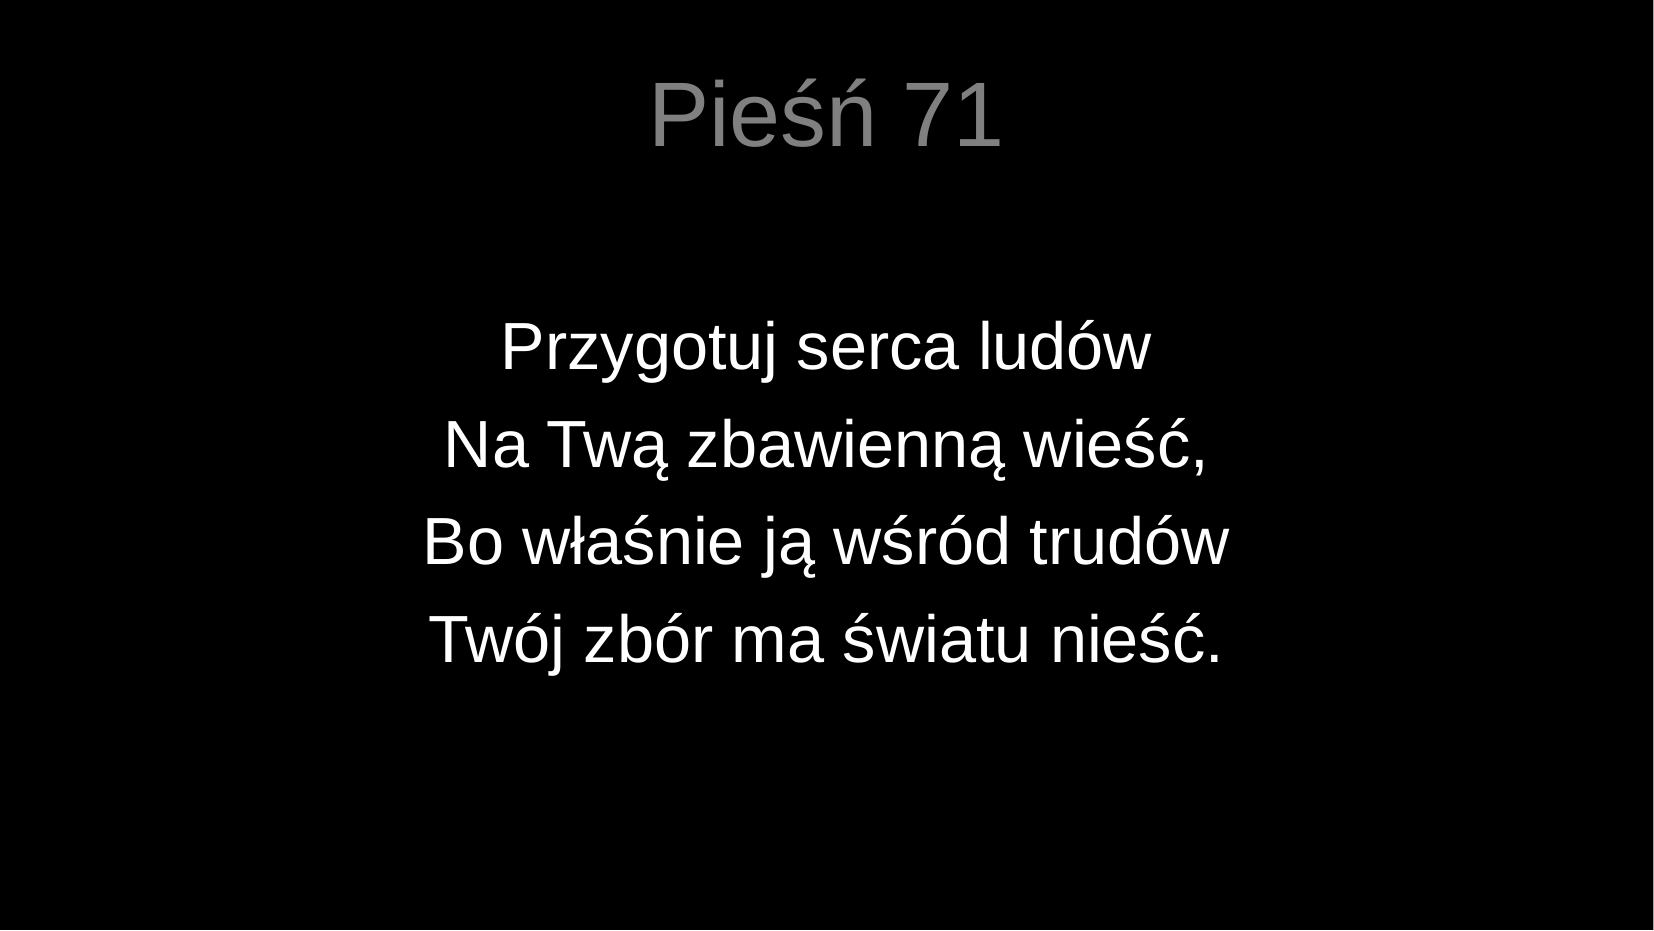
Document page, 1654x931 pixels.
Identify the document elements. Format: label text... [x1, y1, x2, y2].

subtitle Przygotuj serca ludów Na Twą zbawienną wieść, Bo właśnie ją wśród trudów Twój zbór ma światu nieść. [82, 217, 1571, 757]
title Pieśń 71 [82, 37, 1571, 193]
